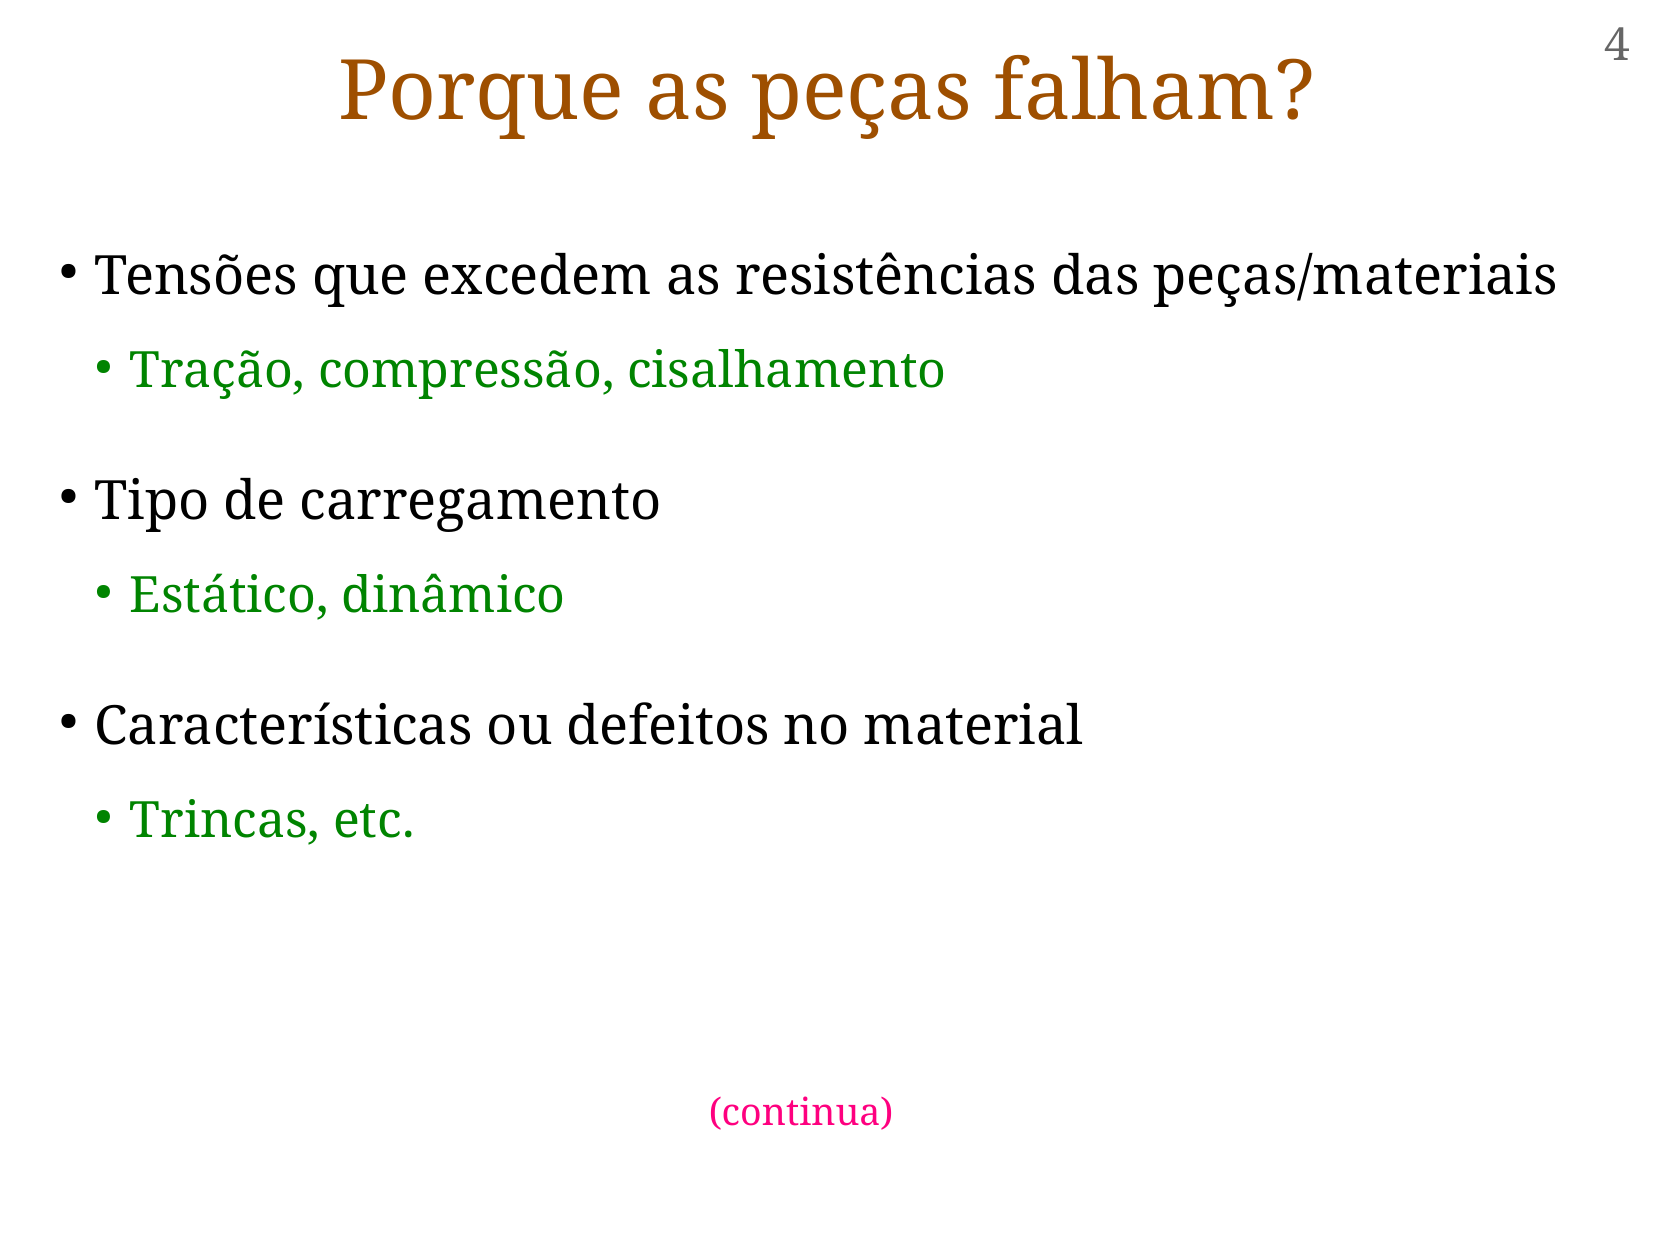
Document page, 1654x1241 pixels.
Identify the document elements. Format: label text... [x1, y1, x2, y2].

title Porque as peças falham? [59, 29, 1595, 148]
list Tensões que excedem as resistências das peças/materiais Tração, compressão, cisalhamento Tipo de carregamento Estático, dinâmico Características ou defeitos no material Trincas, etc. [59, 236, 1595, 1211]
text_box (continua) [693, 1077, 909, 1144]
